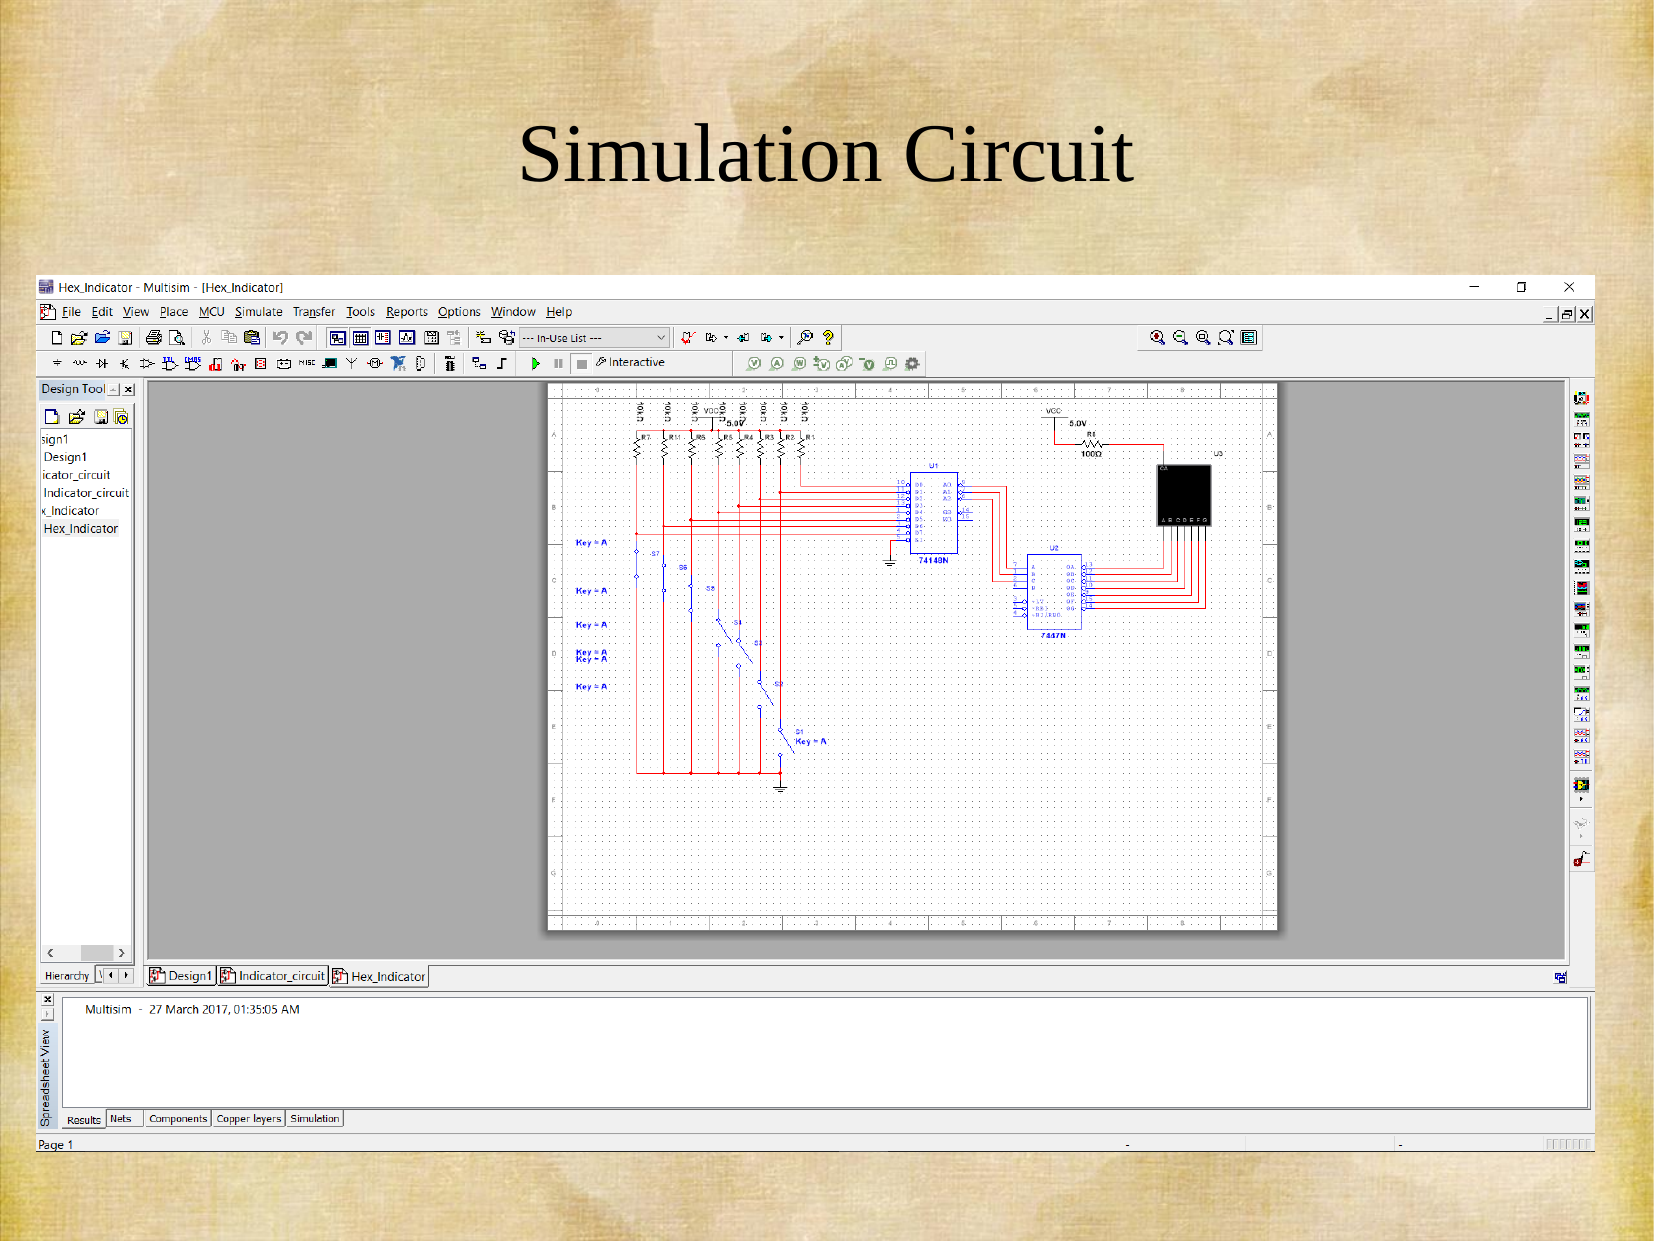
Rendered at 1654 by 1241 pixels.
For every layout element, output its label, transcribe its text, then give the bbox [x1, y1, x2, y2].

title Simulation Circuit [82, 49, 1571, 257]
picture [0, 0, 1654, 1241]
